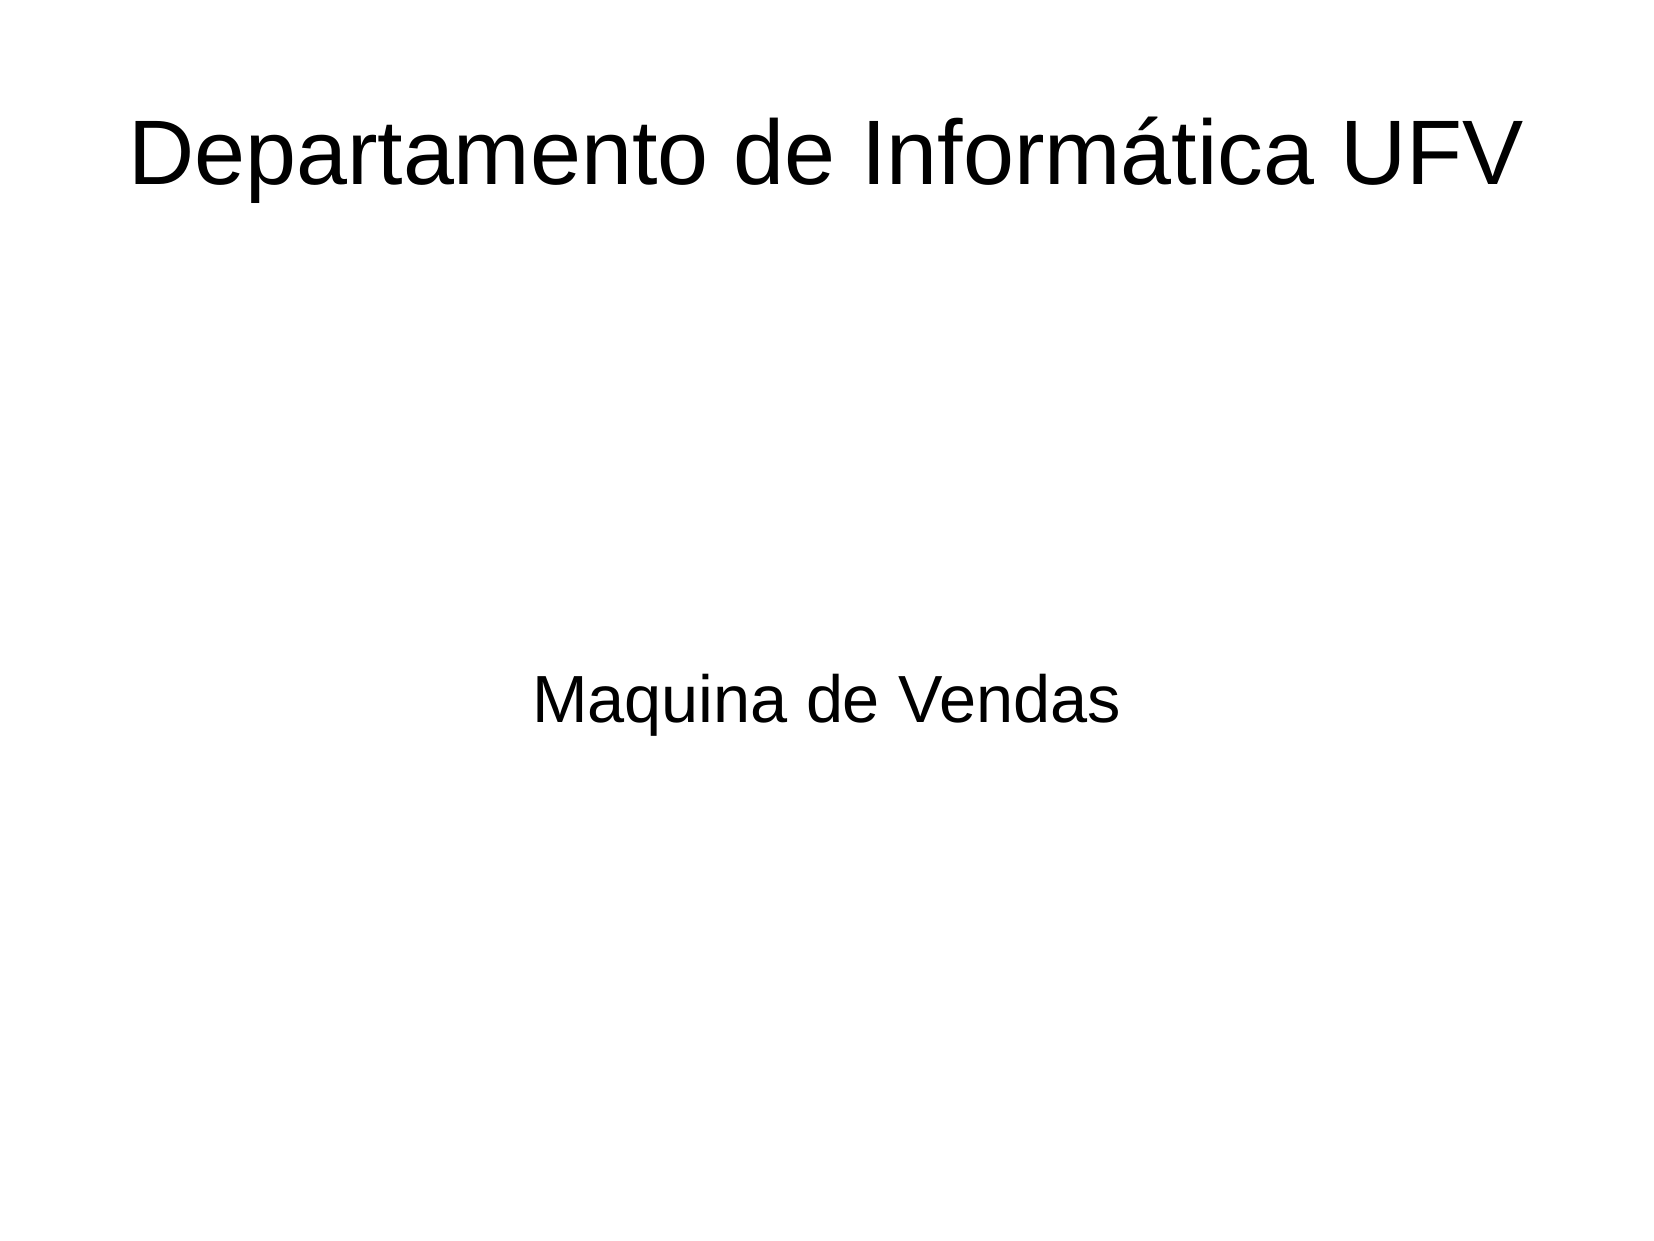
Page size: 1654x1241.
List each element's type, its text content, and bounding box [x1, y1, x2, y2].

subtitle Maquina de Vendas [82, 297, 1571, 1102]
title Departamento de Informática UFV [82, 56, 1571, 250]
